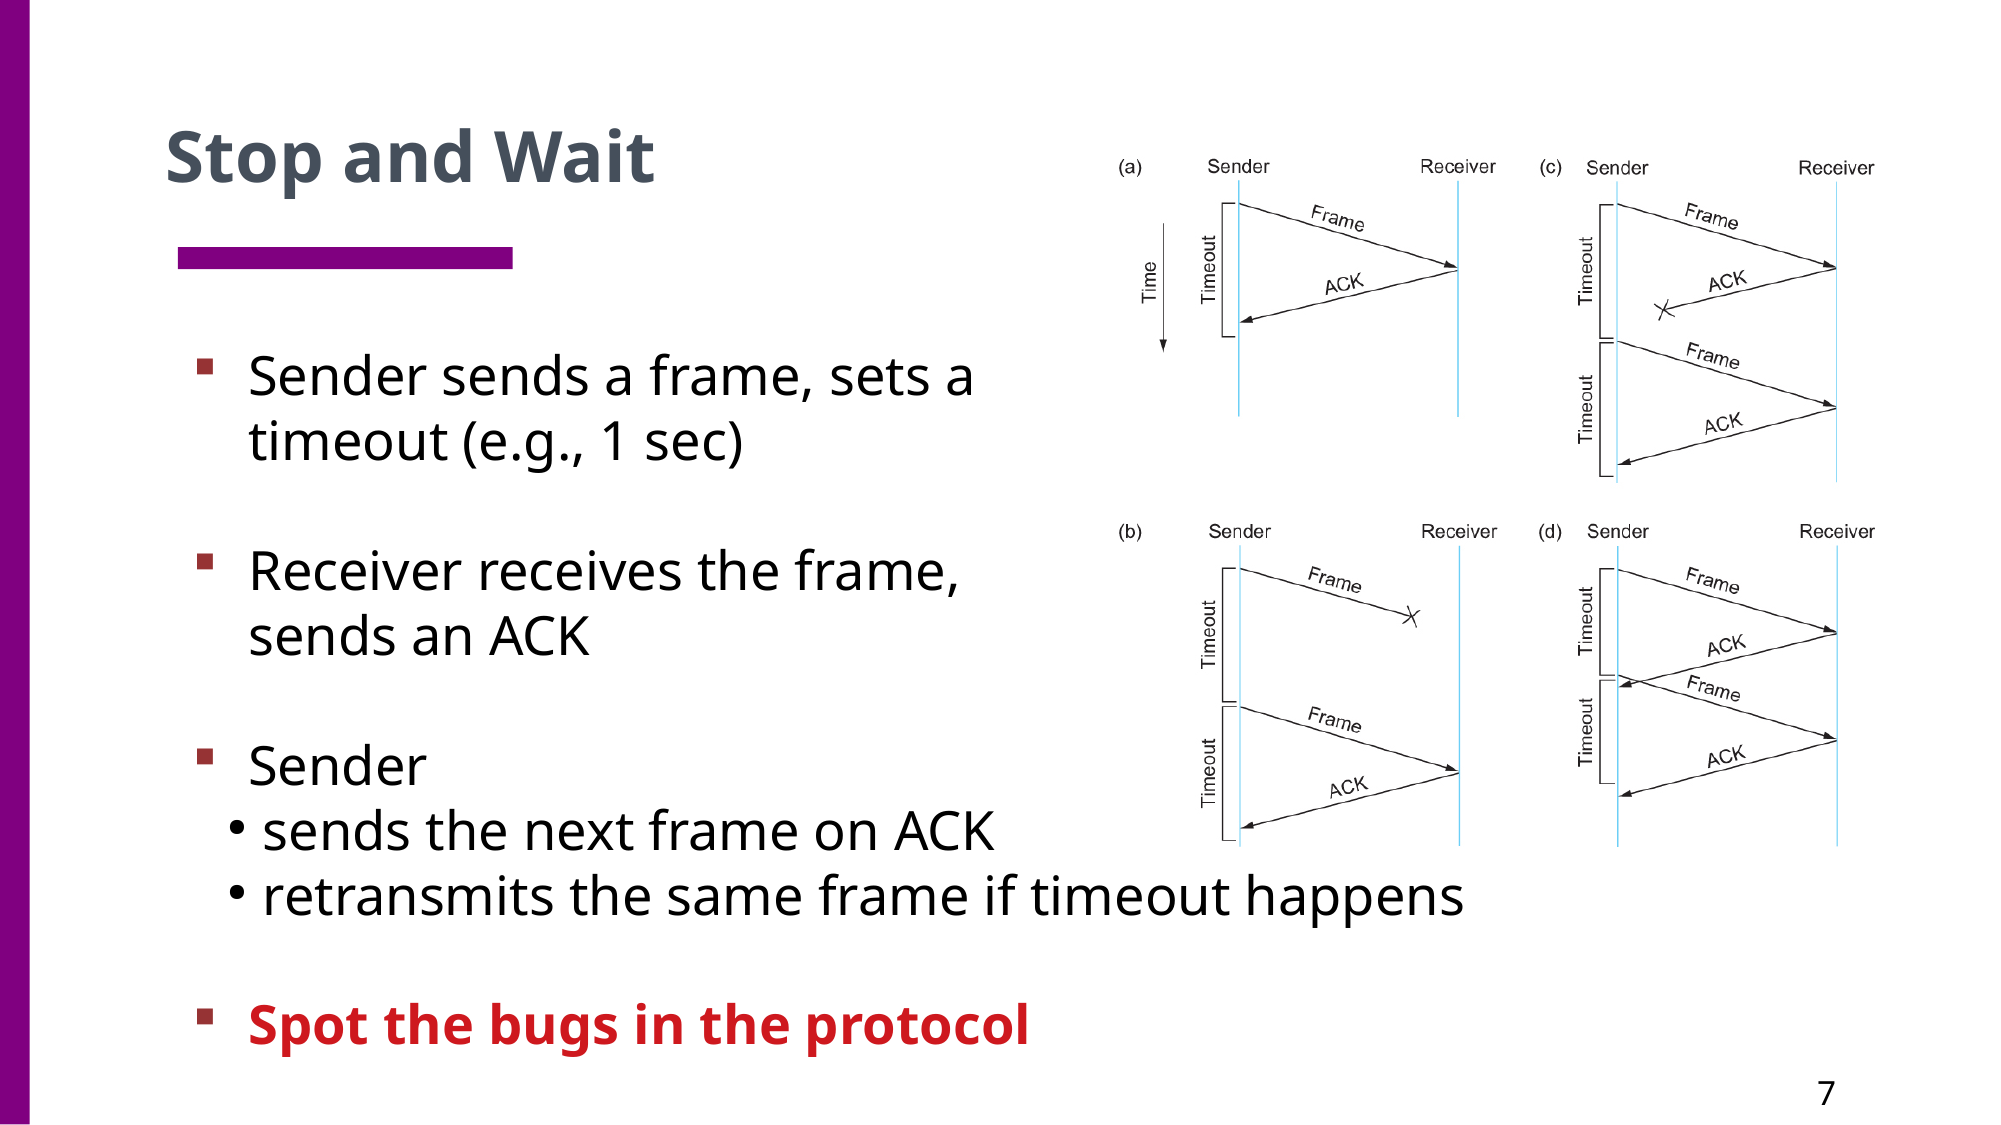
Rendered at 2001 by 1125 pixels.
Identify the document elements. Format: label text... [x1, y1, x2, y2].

picture [1118, 156, 1875, 326]
text_box Sender sends a frame, sets a timeout (e.g., 1 sec) Receiver receives the frame, sends an ACK Sender sends the next frame on ACK retransmits the same frame if timeout happens Spot the bugs in the protocol [177, 326, 1875, 1050]
text_box Stop and Wait [151, 0, 1849, 212]
